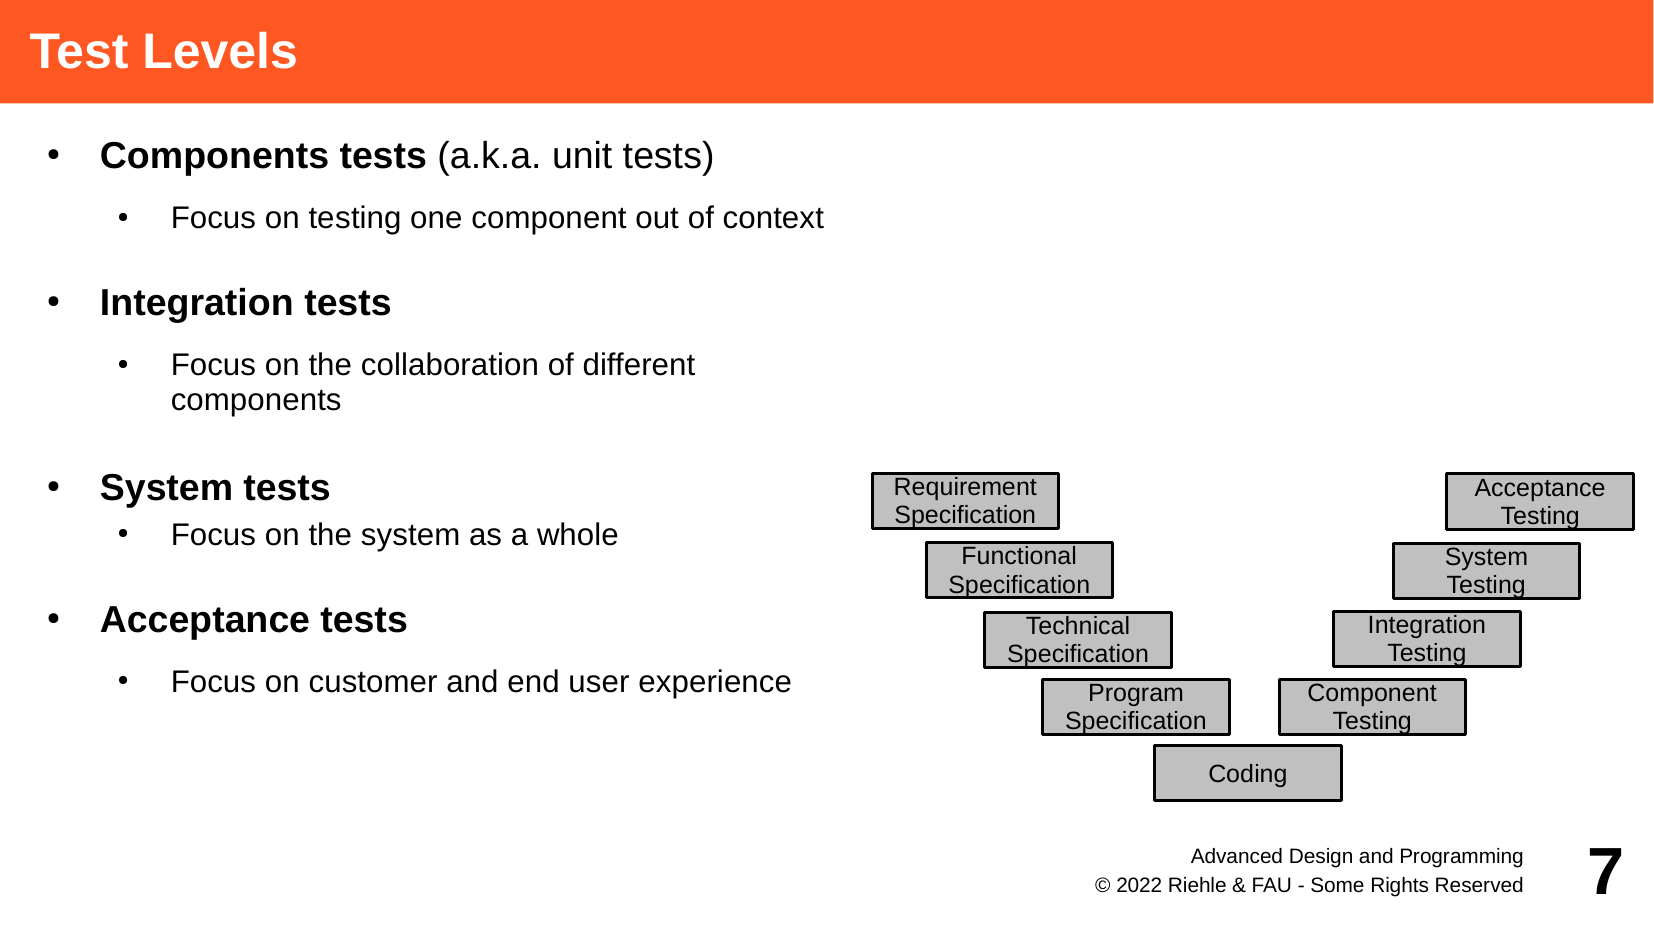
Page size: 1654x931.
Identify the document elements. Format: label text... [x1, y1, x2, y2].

text_box Program Specification [1042, 679, 1230, 735]
title Test Levels [0, 0, 1654, 104]
text_box Acceptance Testing [1446, 473, 1634, 530]
text_box Coding [1154, 745, 1342, 801]
list Components tests (a.k.a. unit tests) Focus on testing one component out of context Integration tests Focus on the collaboration of different components System tests Focus on the system as a whole Acceptance tests Focus on customer and end user experience [29, 135, 844, 856]
text_box System Testing [1393, 543, 1580, 599]
text_box Component Testing [1279, 679, 1466, 735]
text_box Integration Testing [1333, 611, 1521, 667]
text_box Functional Specification [926, 542, 1113, 598]
text_box Technical Specification [984, 612, 1172, 668]
text_box Requirement Specification [872, 473, 1059, 529]
